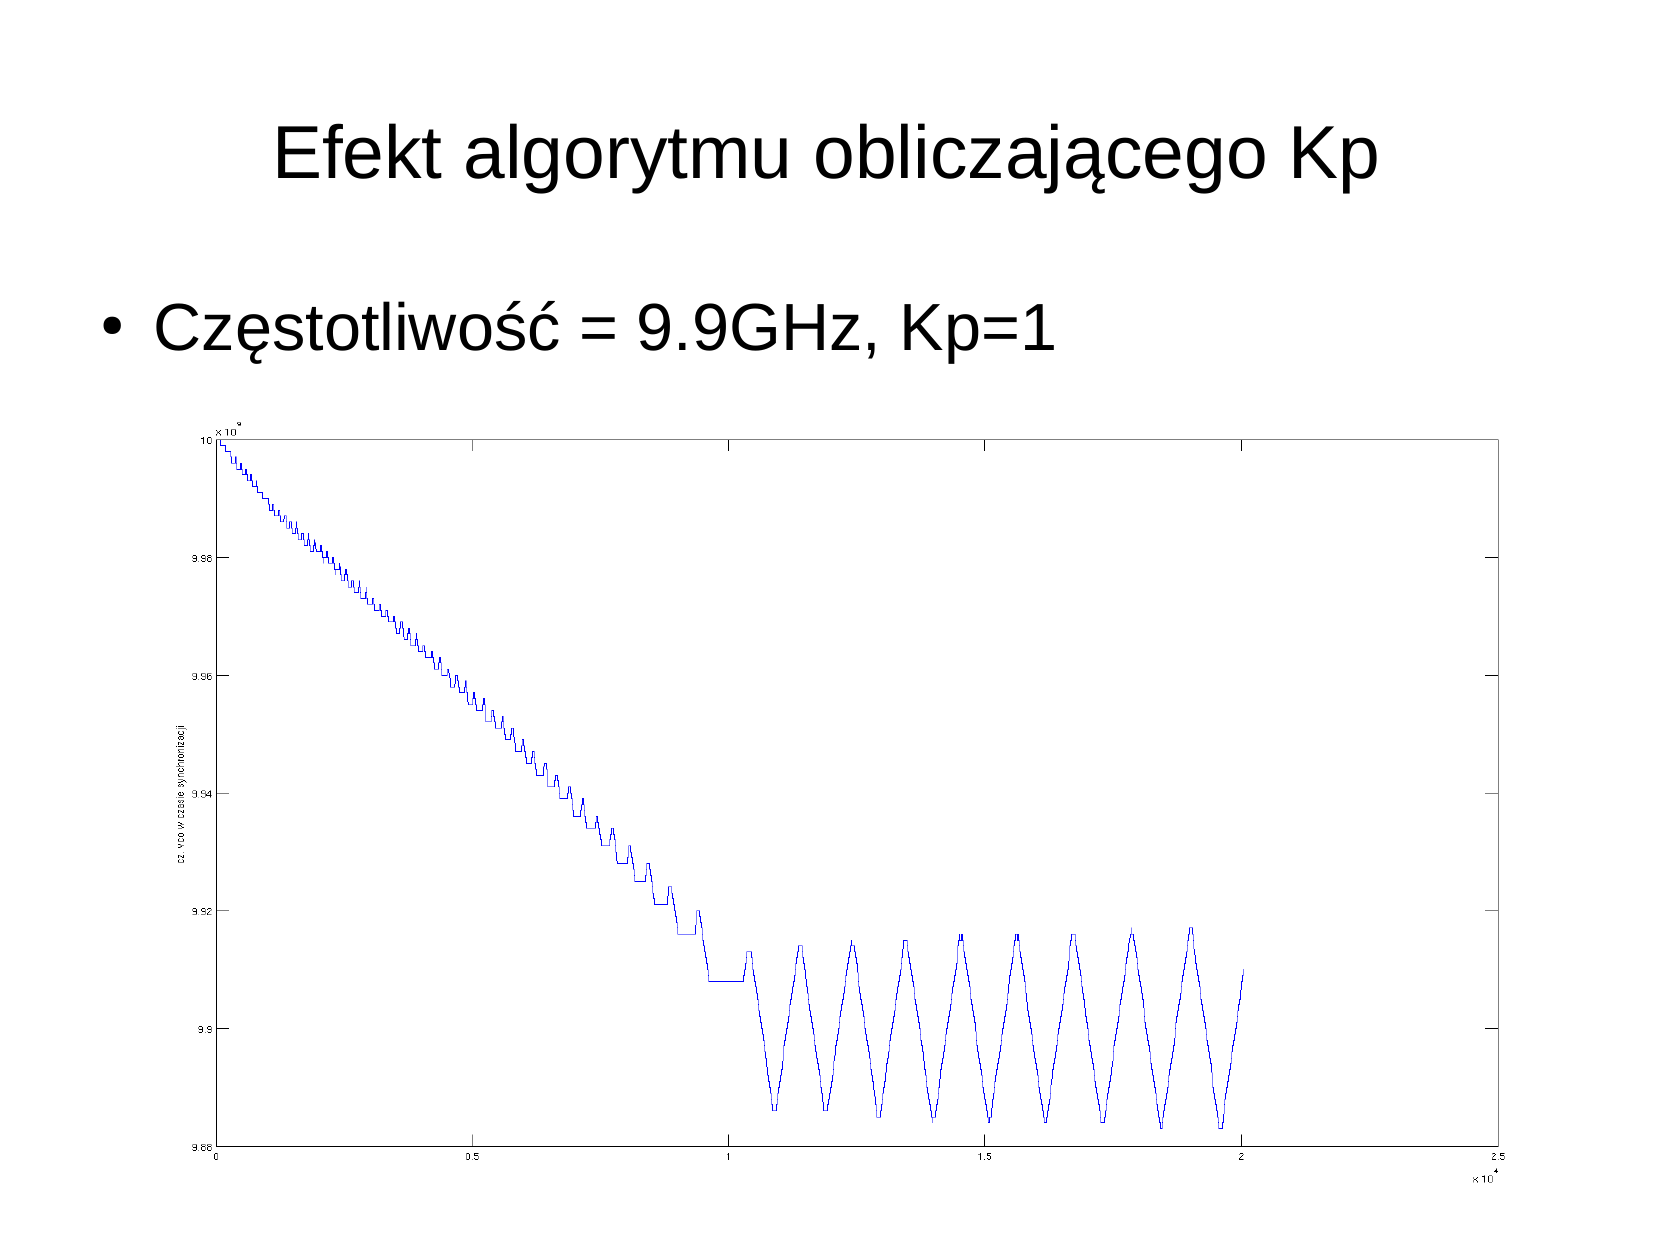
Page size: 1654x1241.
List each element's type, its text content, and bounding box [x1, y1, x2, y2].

title Efekt algorytmu obliczającego Kp [82, 49, 1571, 257]
list Częstotliwość = 9.9GHz, Kp=1 [82, 290, 1571, 374]
picture [0, 374, 1654, 1241]
